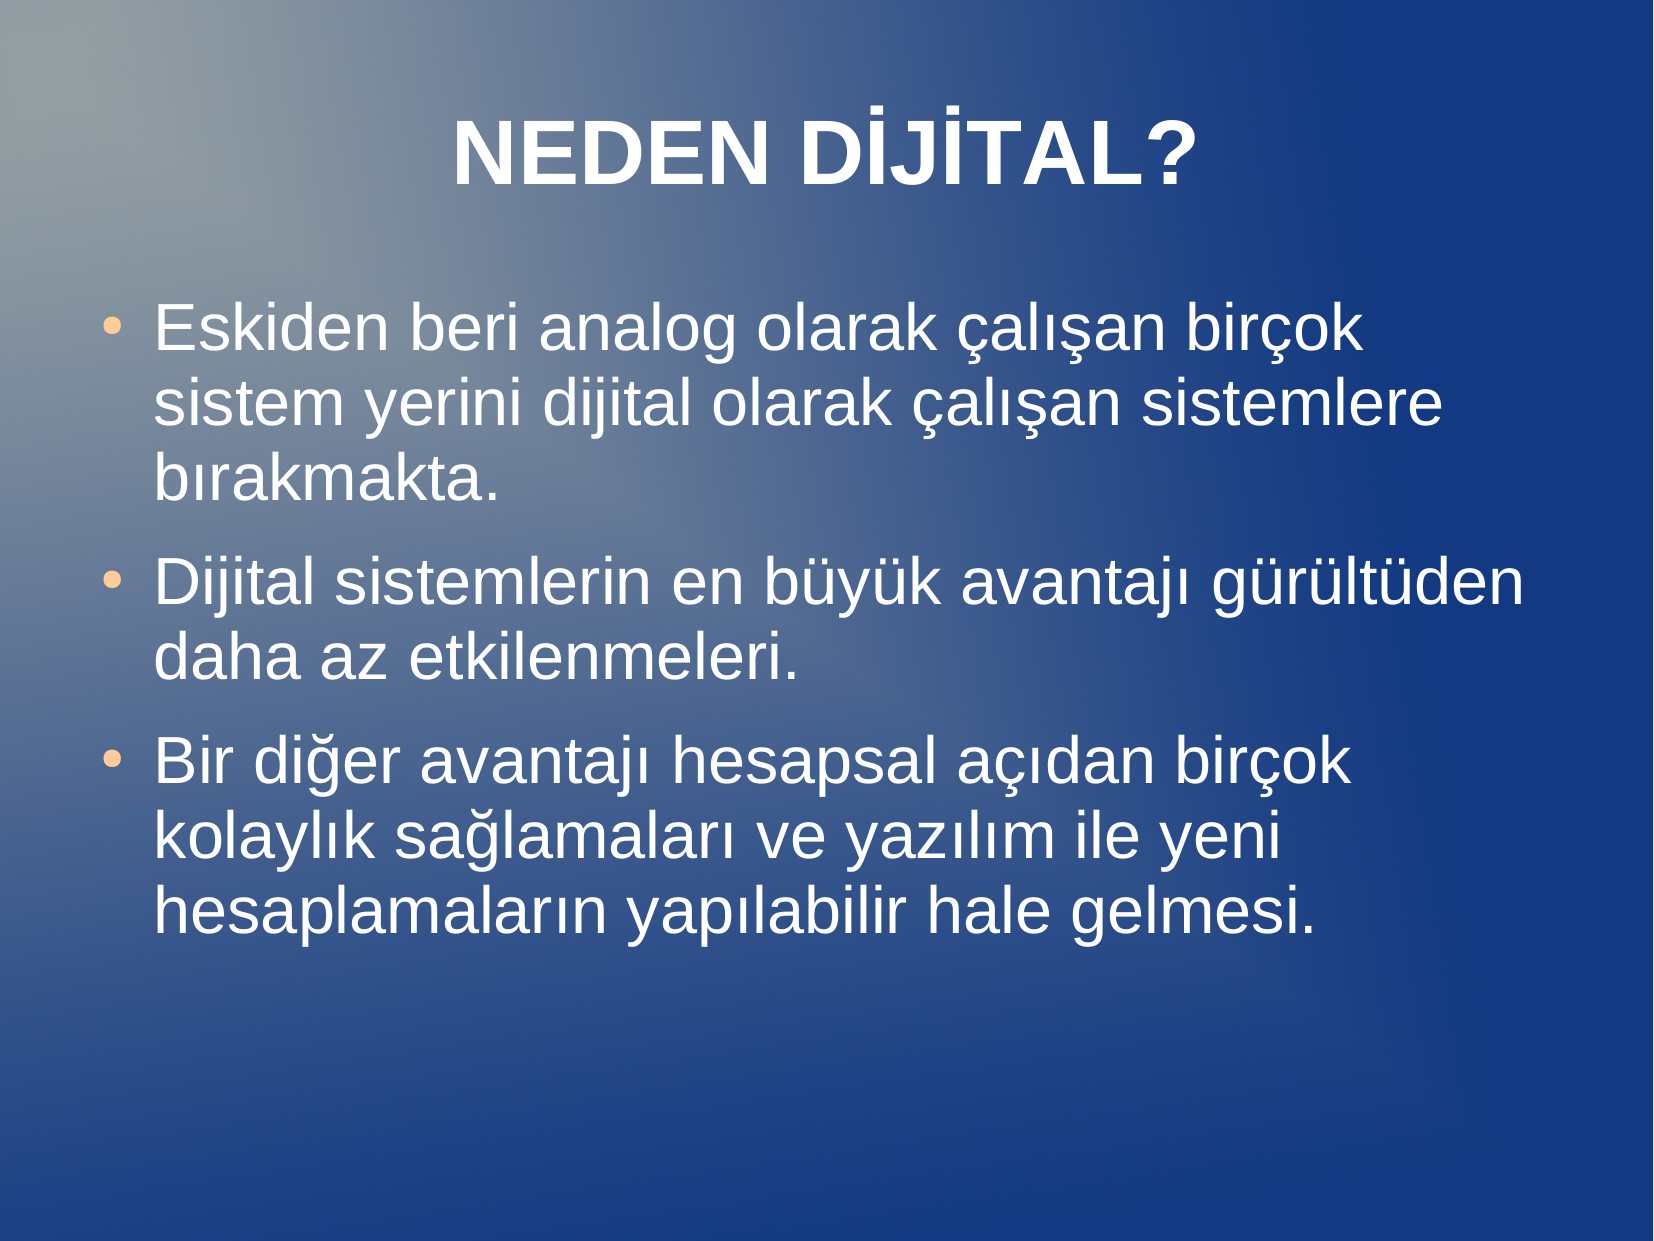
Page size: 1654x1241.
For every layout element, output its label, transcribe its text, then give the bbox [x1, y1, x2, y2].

title NEDEN DİJİTAL? [82, 49, 1571, 257]
list Eskiden beri analog olarak çalışan birçok sistem yerini dijital olarak çalışan sistemlere bırakmakta. Dijital sistemlerin en büyük avantajı gürültüden daha az etkilenmeleri. Bir diğer avantajı hesapsal açıdan birçok kolaylık sağlamaları ve yazılım ile yeni hesaplamaların yapılabilir hale gelmesi. [82, 290, 1571, 1095]
picture [0, 0, 1654, 1241]
